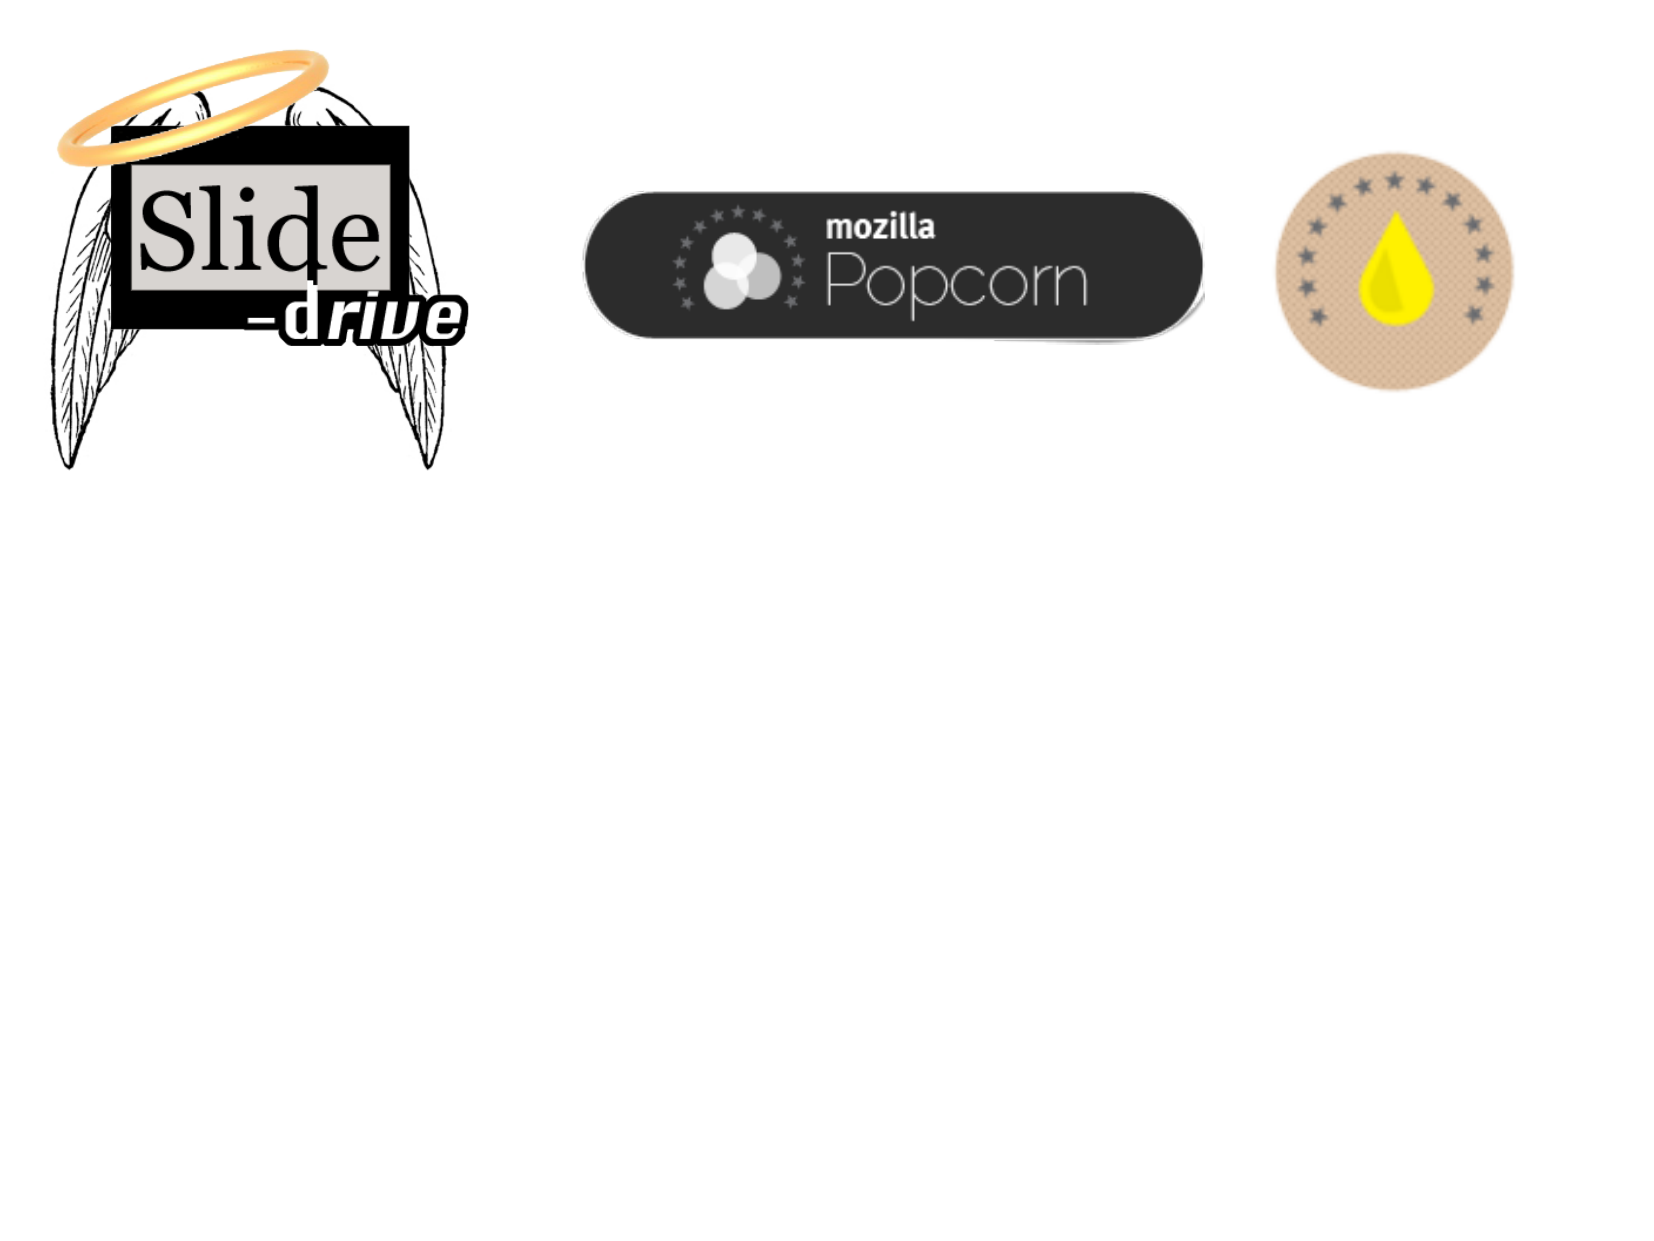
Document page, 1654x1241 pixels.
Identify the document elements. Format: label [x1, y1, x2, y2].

picture [23, 24, 478, 473]
picture [572, 190, 1205, 345]
picture [1265, 143, 1524, 402]
